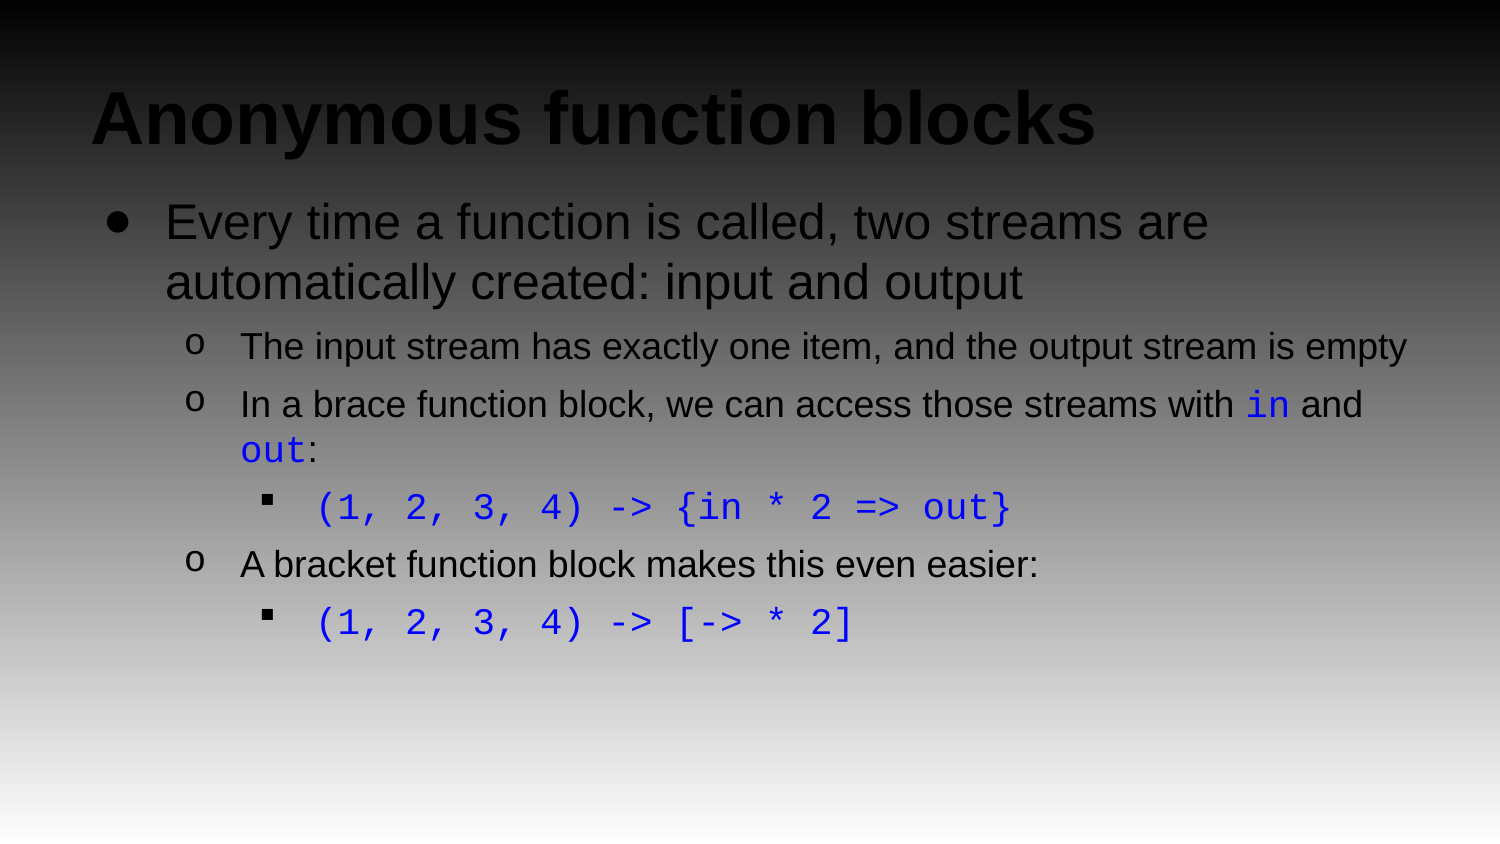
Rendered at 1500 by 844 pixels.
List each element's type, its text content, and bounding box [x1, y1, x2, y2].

title Anonymous function blocks [75, 33, 1425, 174]
list Every time a function is called, two streams are automatically created: input and output The input stream has exactly one item, and the output stream is empty In a brace function block, we can access those streams with in and out: (1, 2, 3, 4) -> {in * 2 => out} A bracket function block makes this even easier: (1, 2, 3, 4) -> [-> * 2] [75, 174, 1425, 786]
